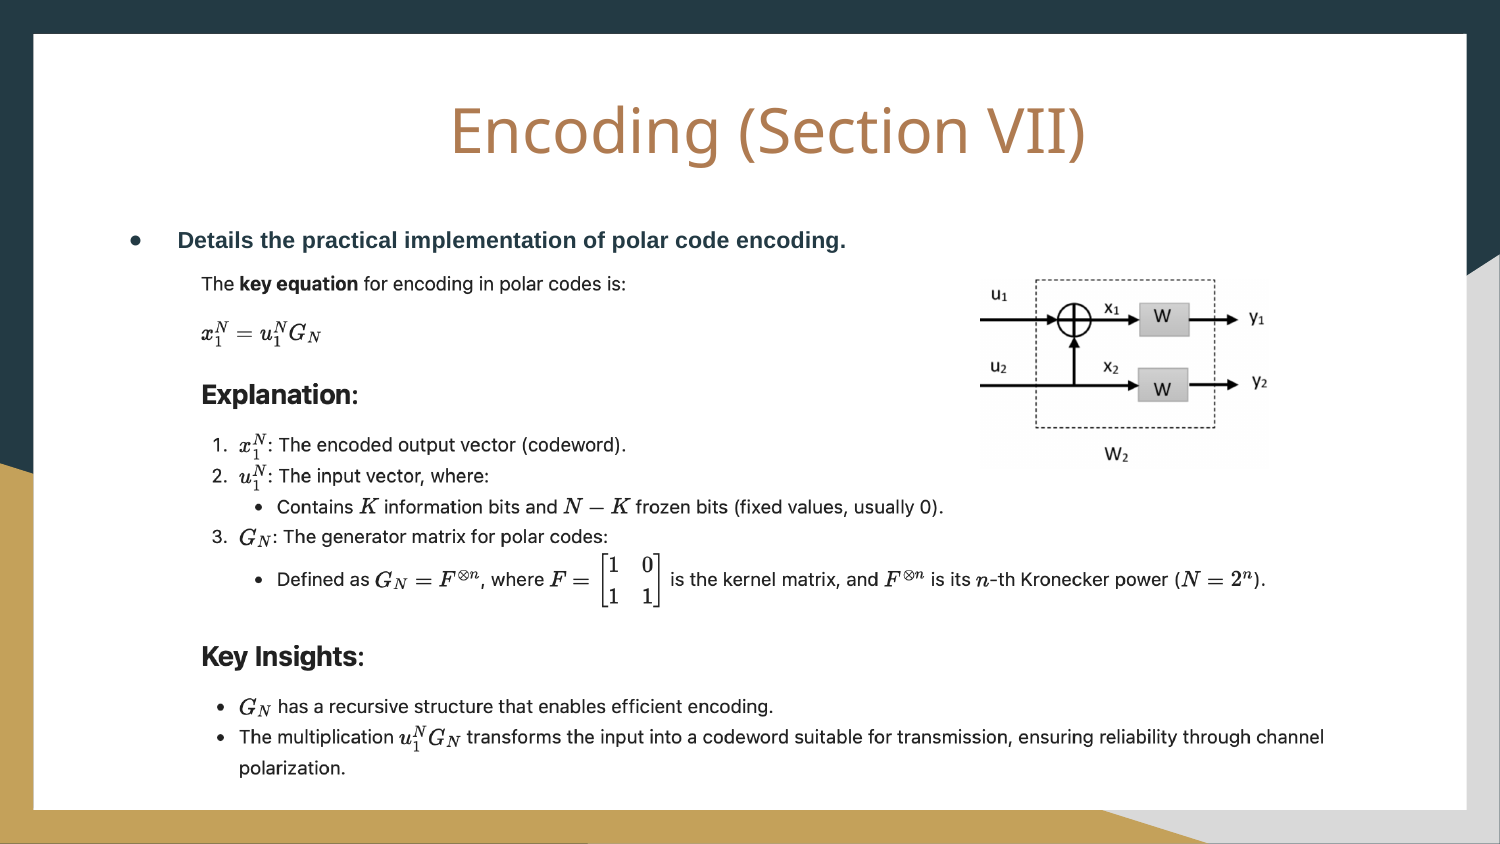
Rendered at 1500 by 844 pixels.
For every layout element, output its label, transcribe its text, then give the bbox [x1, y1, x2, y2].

picture [179, 259, 1348, 804]
text_box Details the practical implementation of polar code encoding. [87, 212, 1333, 269]
title Encoding (Section VII) [134, 76, 1366, 233]
